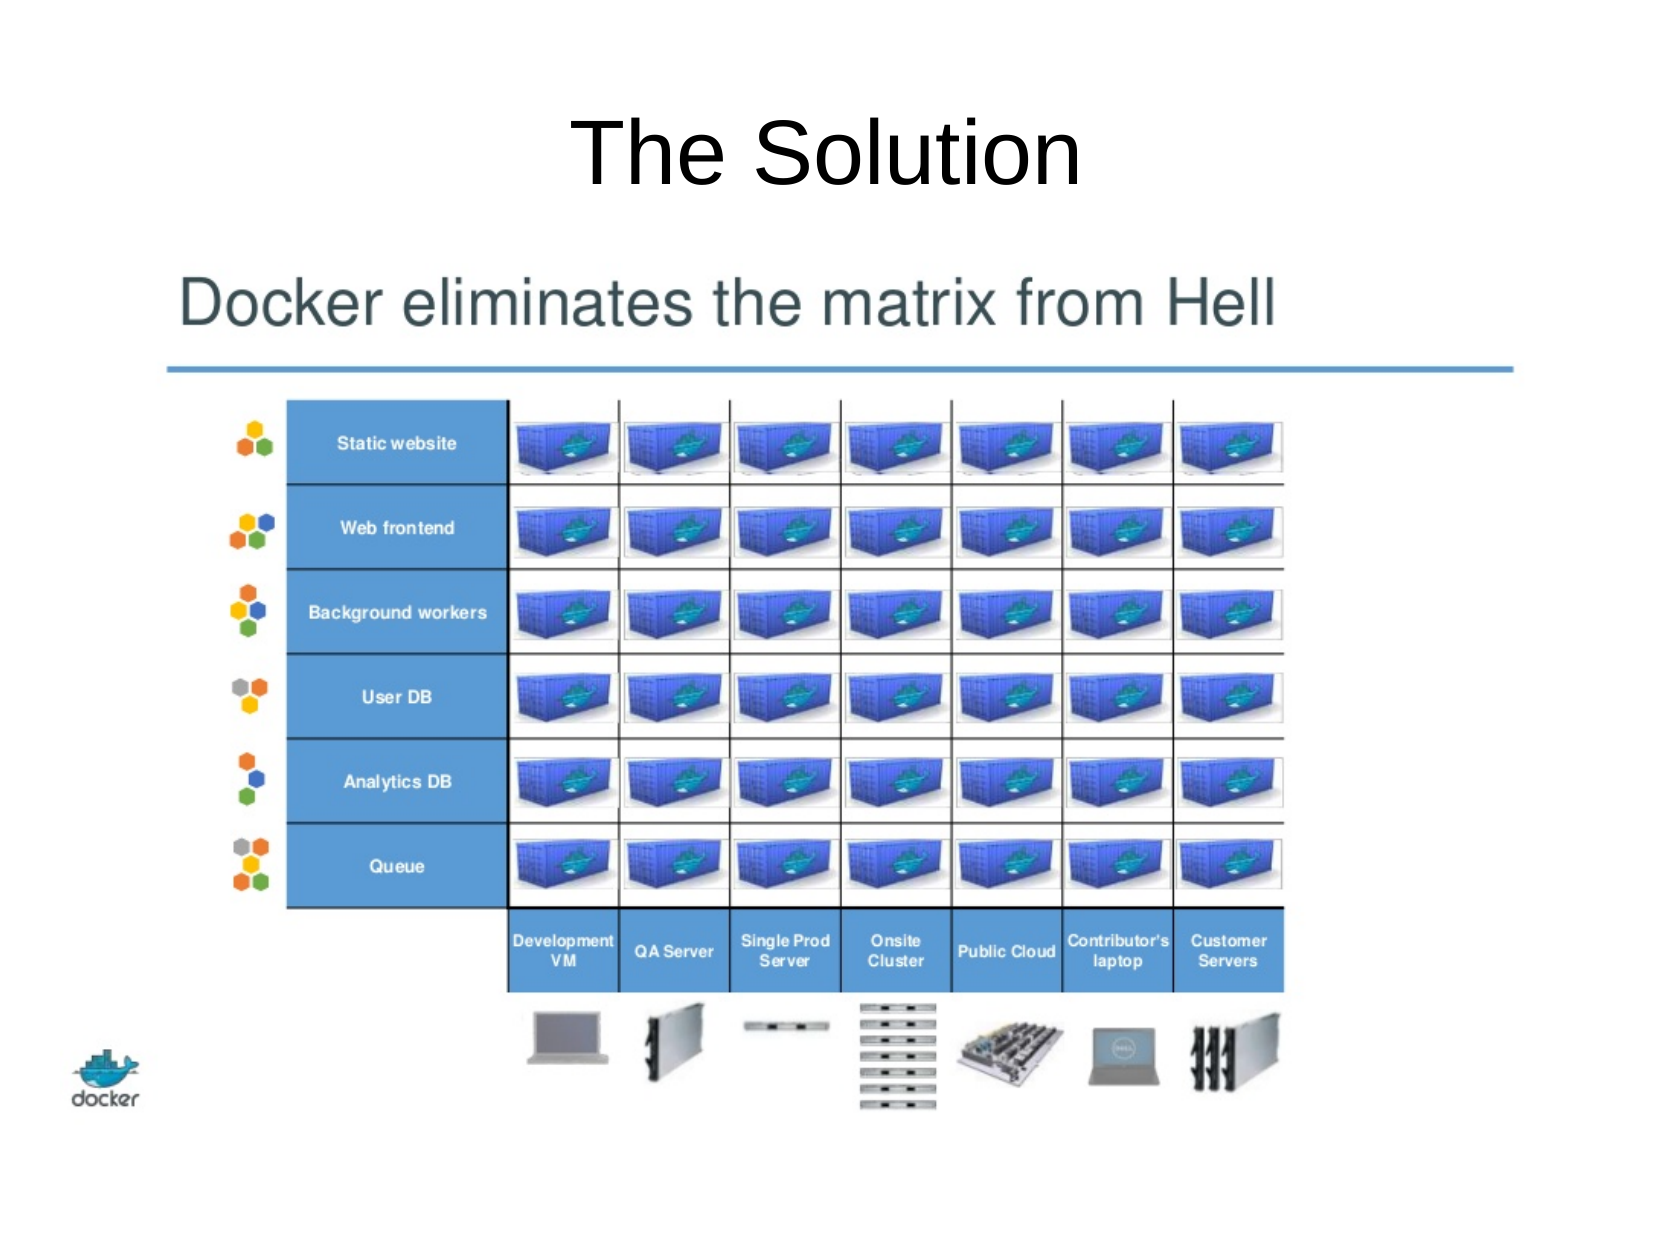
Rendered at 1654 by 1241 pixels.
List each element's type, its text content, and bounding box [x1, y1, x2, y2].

title The Solution [82, 49, 1571, 239]
picture [60, 239, 1621, 1126]
